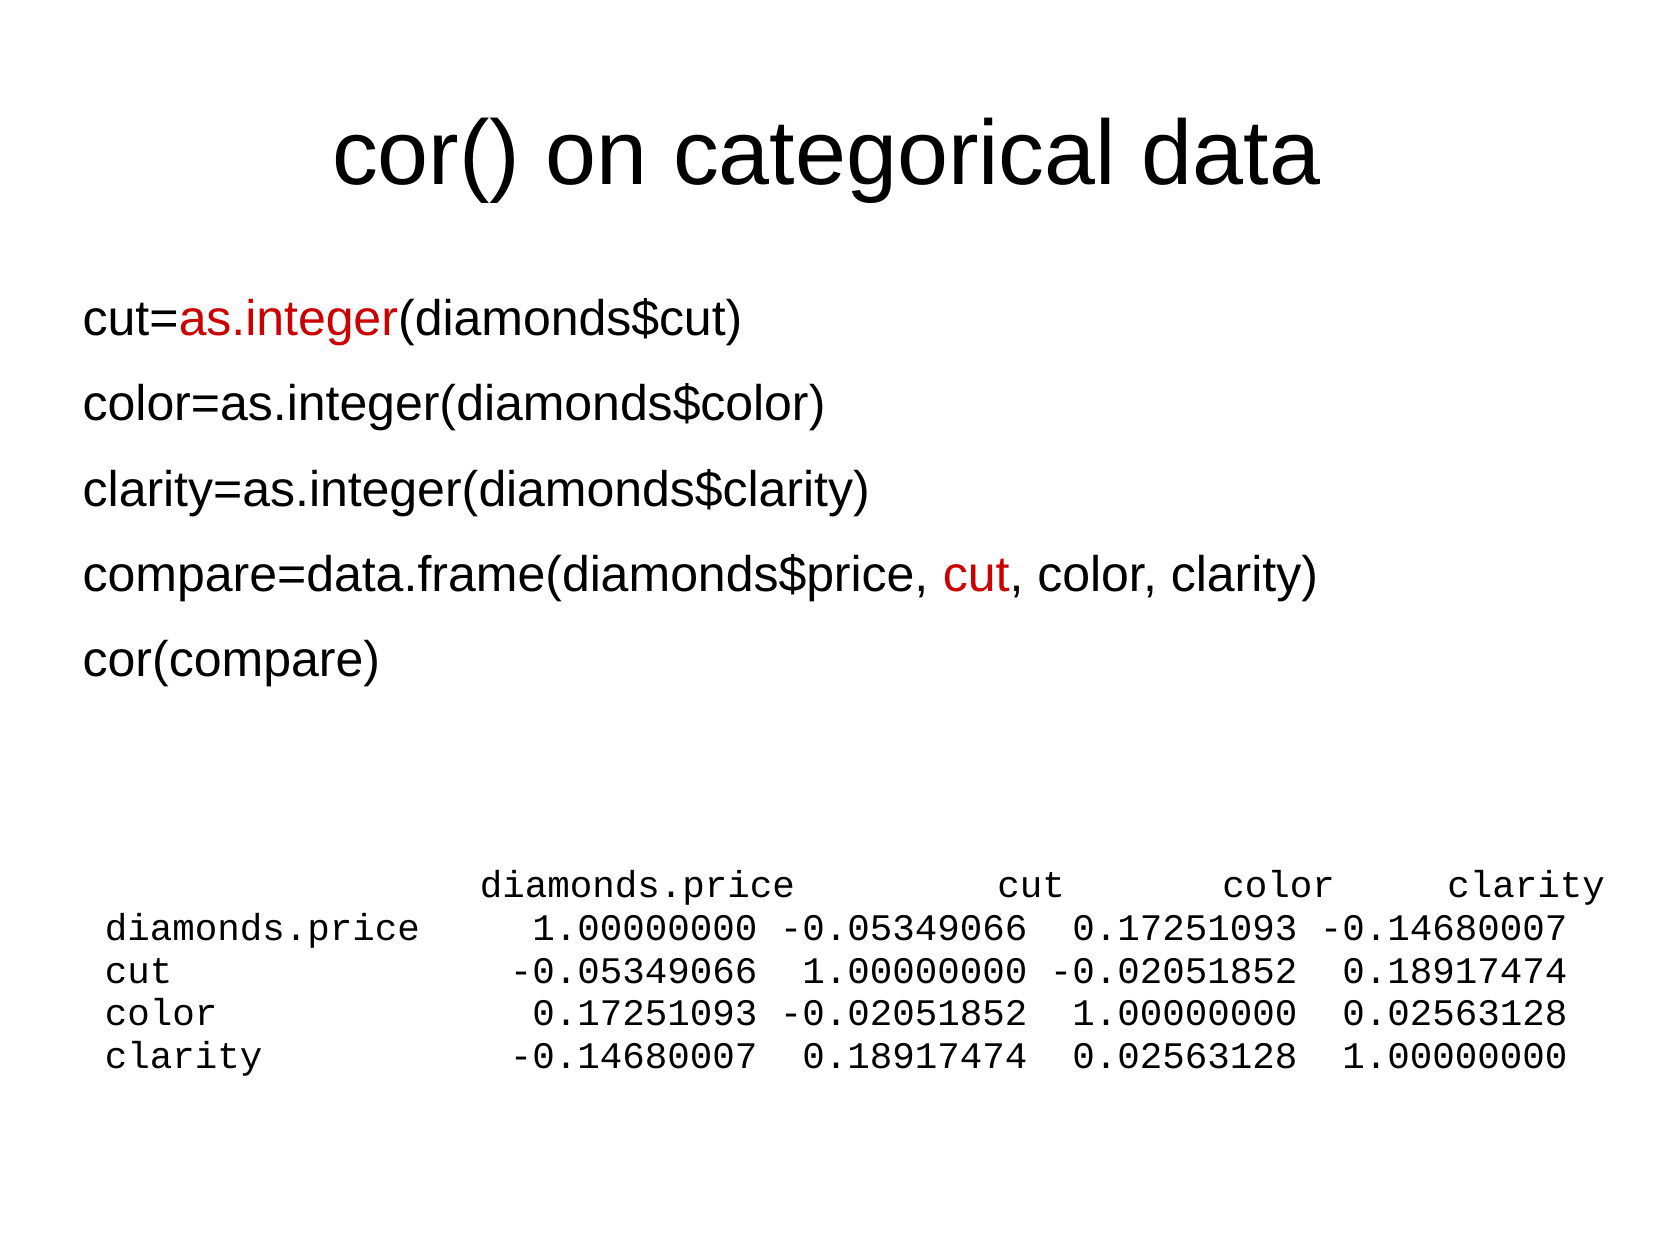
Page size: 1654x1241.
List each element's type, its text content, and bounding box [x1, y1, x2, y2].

text_box diamonds.price cut color clarity diamonds.price 1.00000000 -0.05349066 0.17251093 -0.14680007 cut -0.05349066 1.00000000 -0.02051852 0.18917474 color 0.17251093 -0.02051852 1.00000000 0.02563128 clarity -0.14680007 0.18917474 0.02563128 1.00000000 [90, 855, 1654, 1241]
title cor() on categorical data [82, 49, 1571, 257]
list cut=as.integer(diamonds$cut) color=as.integer(diamonds$color) clarity=as.integer(diamonds$clarity) compare=data.frame(diamonds$price, cut, color, clarity) cor(compare) [82, 290, 1538, 1010]
